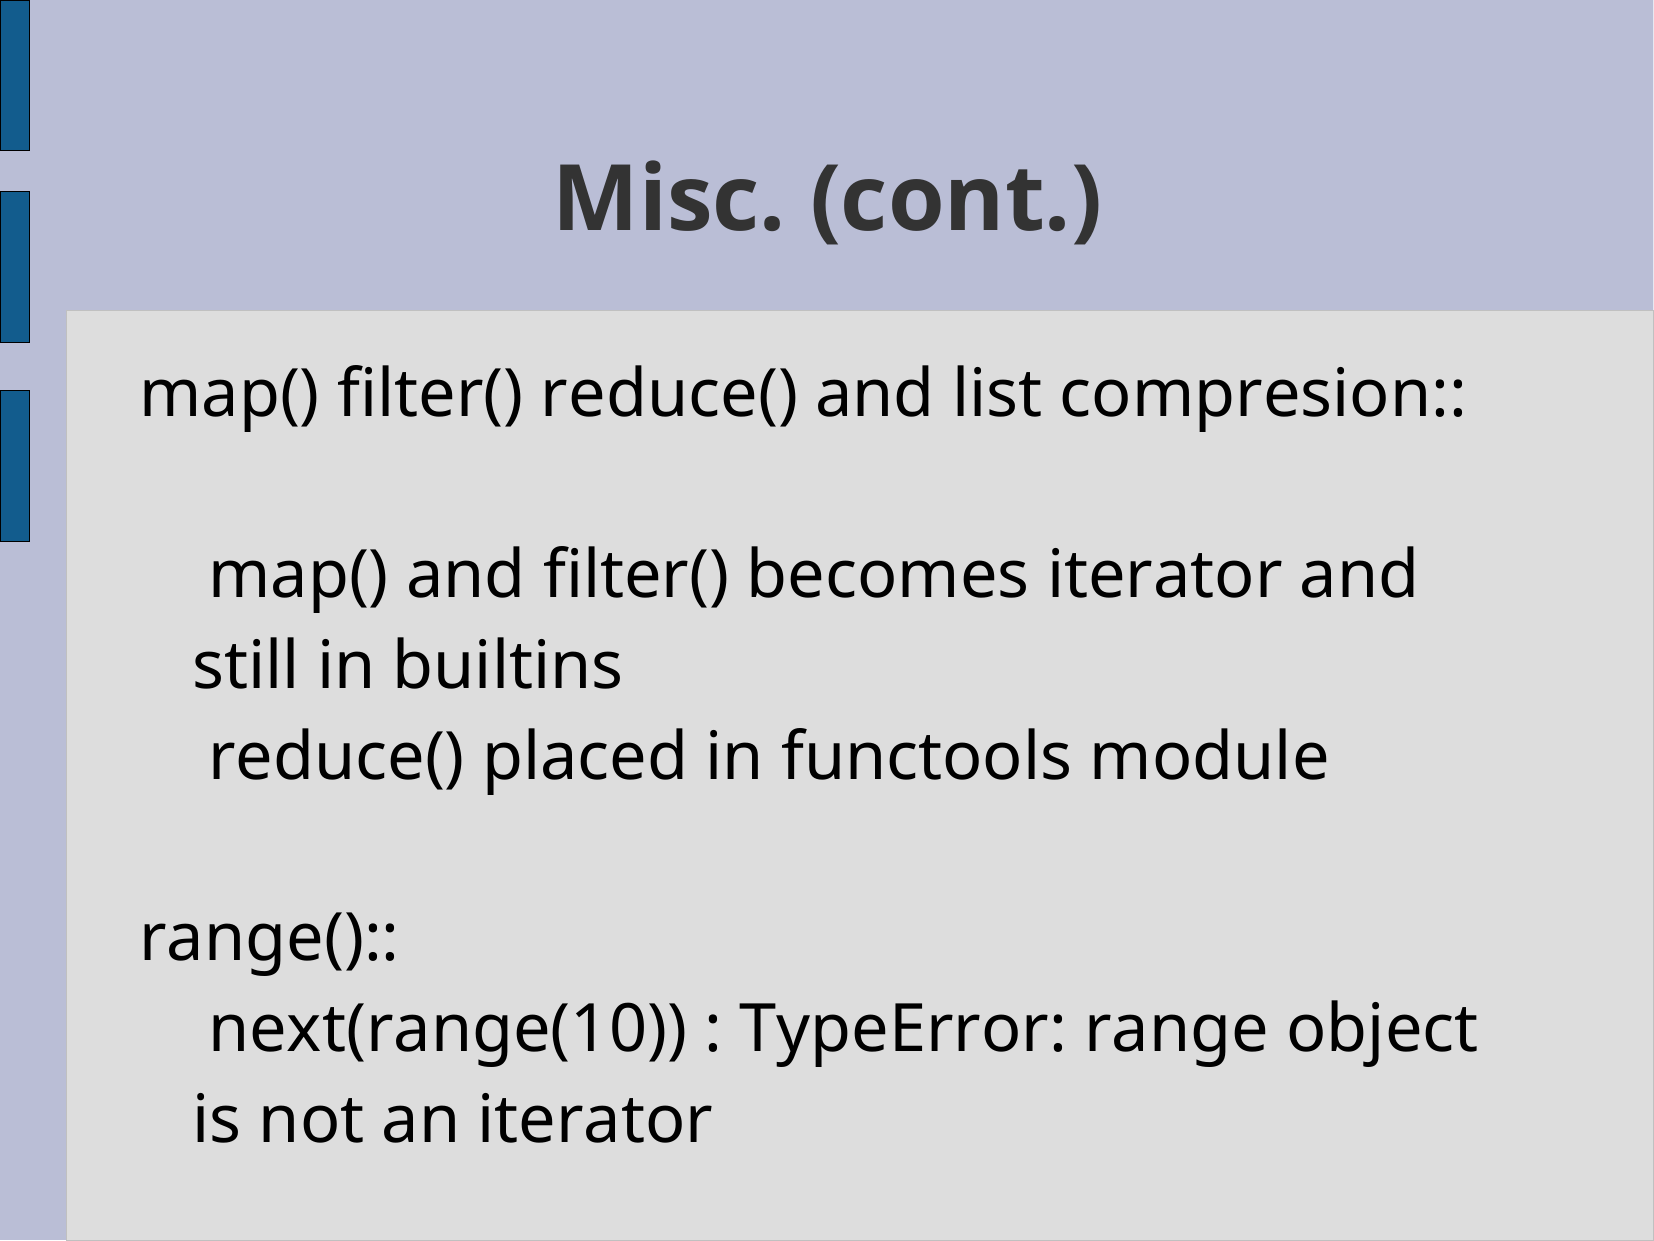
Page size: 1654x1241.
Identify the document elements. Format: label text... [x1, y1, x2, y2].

title Misc. (cont.) [121, 98, 1534, 291]
list map() filter() reduce() and list compresion:: map() and filter() becomes iterator and still in builtins reduce() placed in functools module range():: next(range(10)) : TypeError: range object is not an iterator [121, 344, 1534, 1226]
